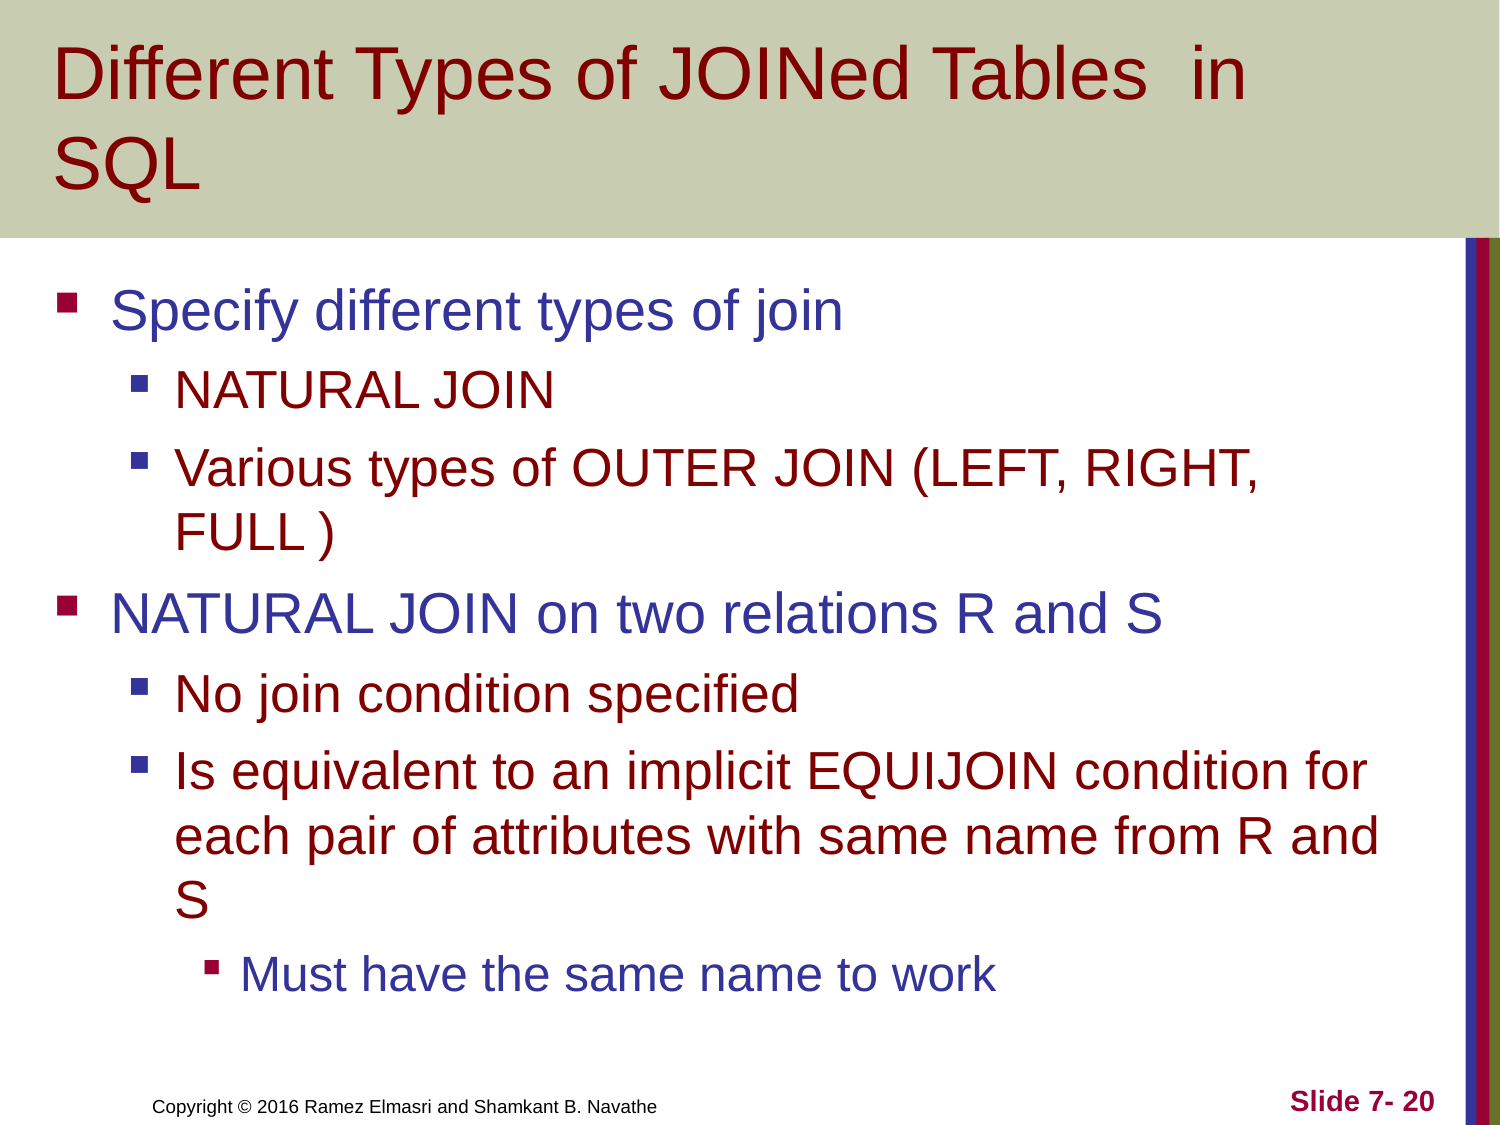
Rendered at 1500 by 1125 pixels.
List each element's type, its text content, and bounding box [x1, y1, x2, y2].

text_box Slide 7- 20 [1137, 1050, 1450, 1125]
list Specify different types of join NATURAL JOIN Various types of OUTER JOIN (LEFT, RIGHT, FULL ) NATURAL JOIN on two relations R and S No join condition specified Is equivalent to an implicit EQUIJOIN condition for each pair of attributes with same name from R and S Must have the same name to work [39, 265, 1400, 1016]
title Different Types of JOINed Tables in SQL [37, 49, 1317, 213]
